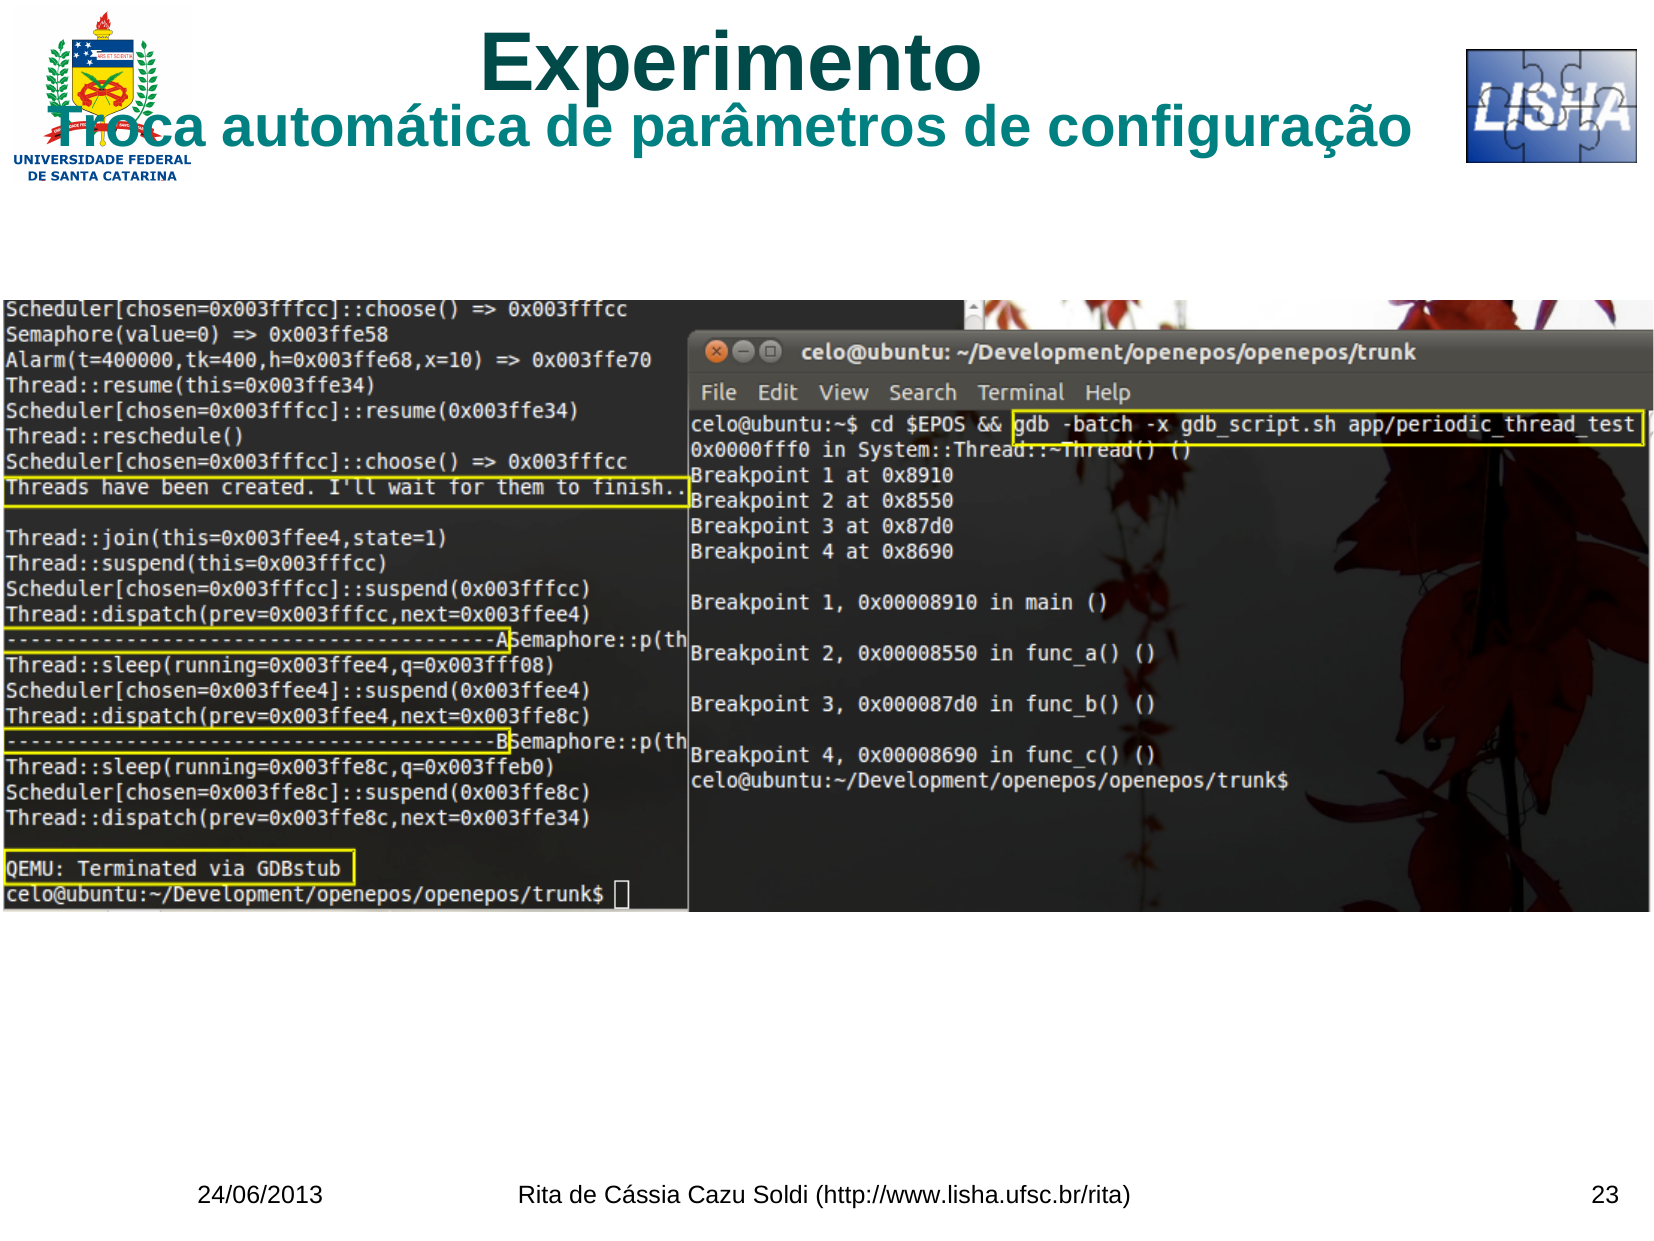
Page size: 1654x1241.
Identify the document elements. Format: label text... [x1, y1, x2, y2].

title Experimento Troca automática de parâmetros de configuração [37, 9, 1426, 178]
picture [1466, 49, 1637, 163]
picture [3, 300, 1654, 912]
picture [13, 6, 191, 181]
